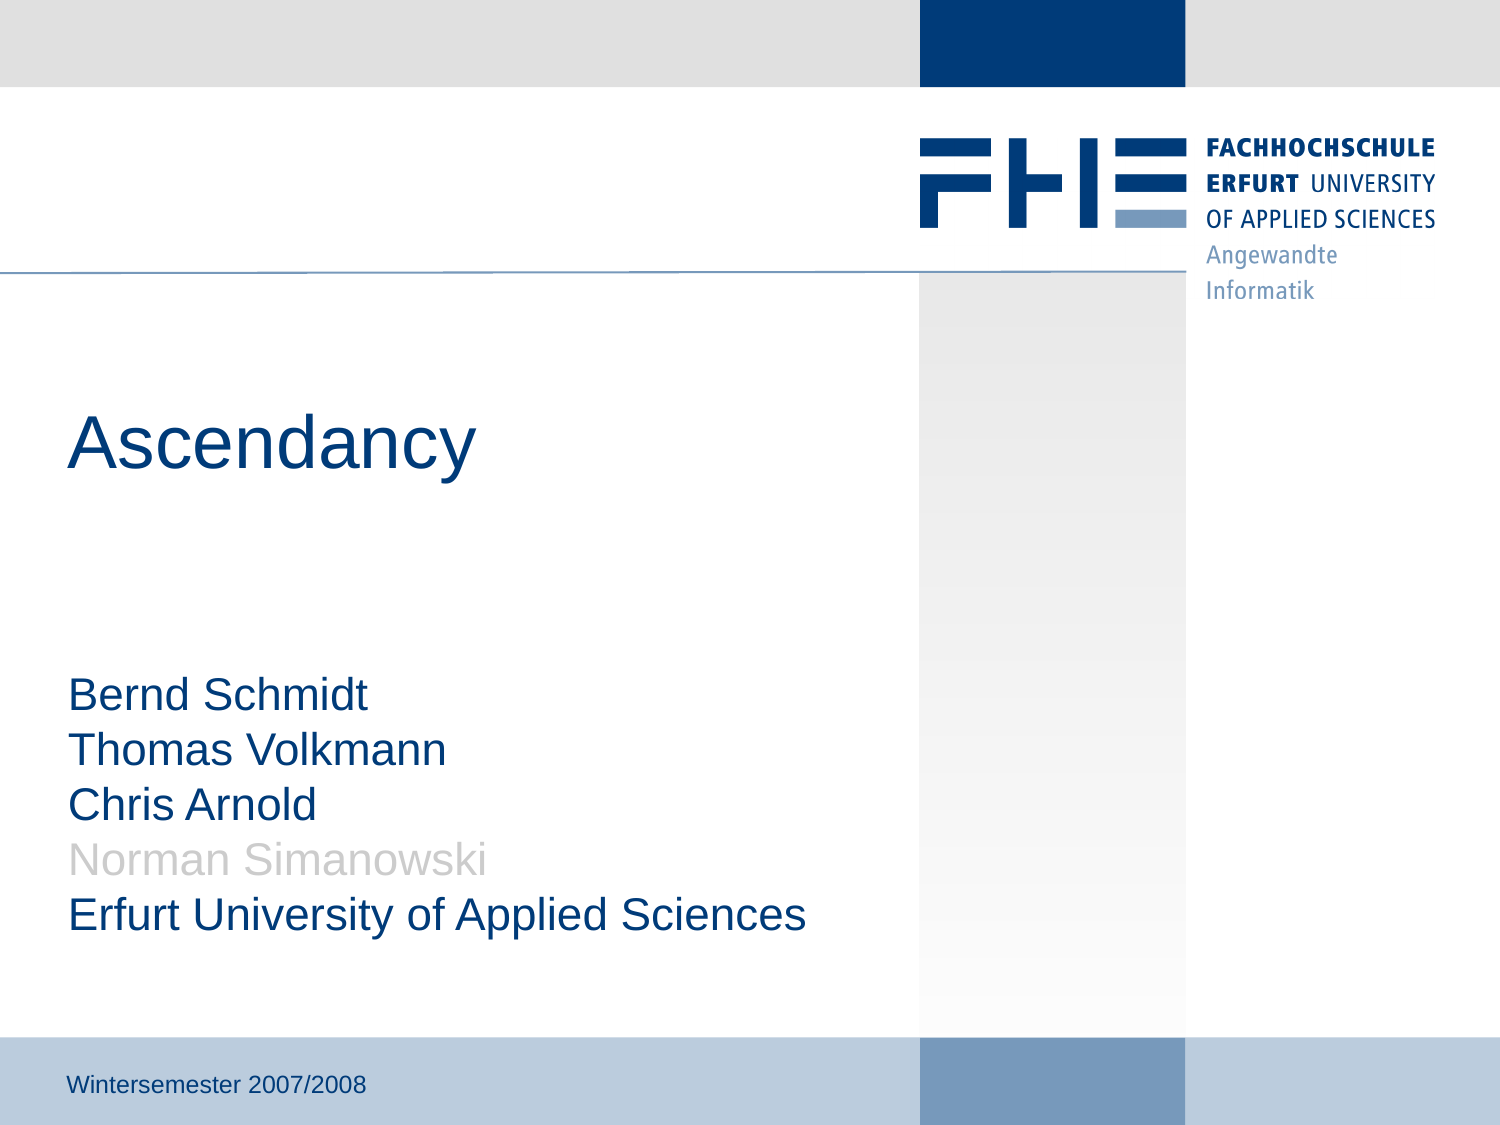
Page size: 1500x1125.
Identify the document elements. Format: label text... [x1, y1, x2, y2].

subtitle Bernd Schmidt Thomas Volkmann Chris Arnold Norman Simanowski Erfurt University of Applied Sciences [53, 657, 1471, 976]
text_box Wintersemester 2007/2008 [51, 1060, 916, 1107]
picture [920, 138, 1435, 299]
title Ascendancy [53, 345, 1471, 622]
